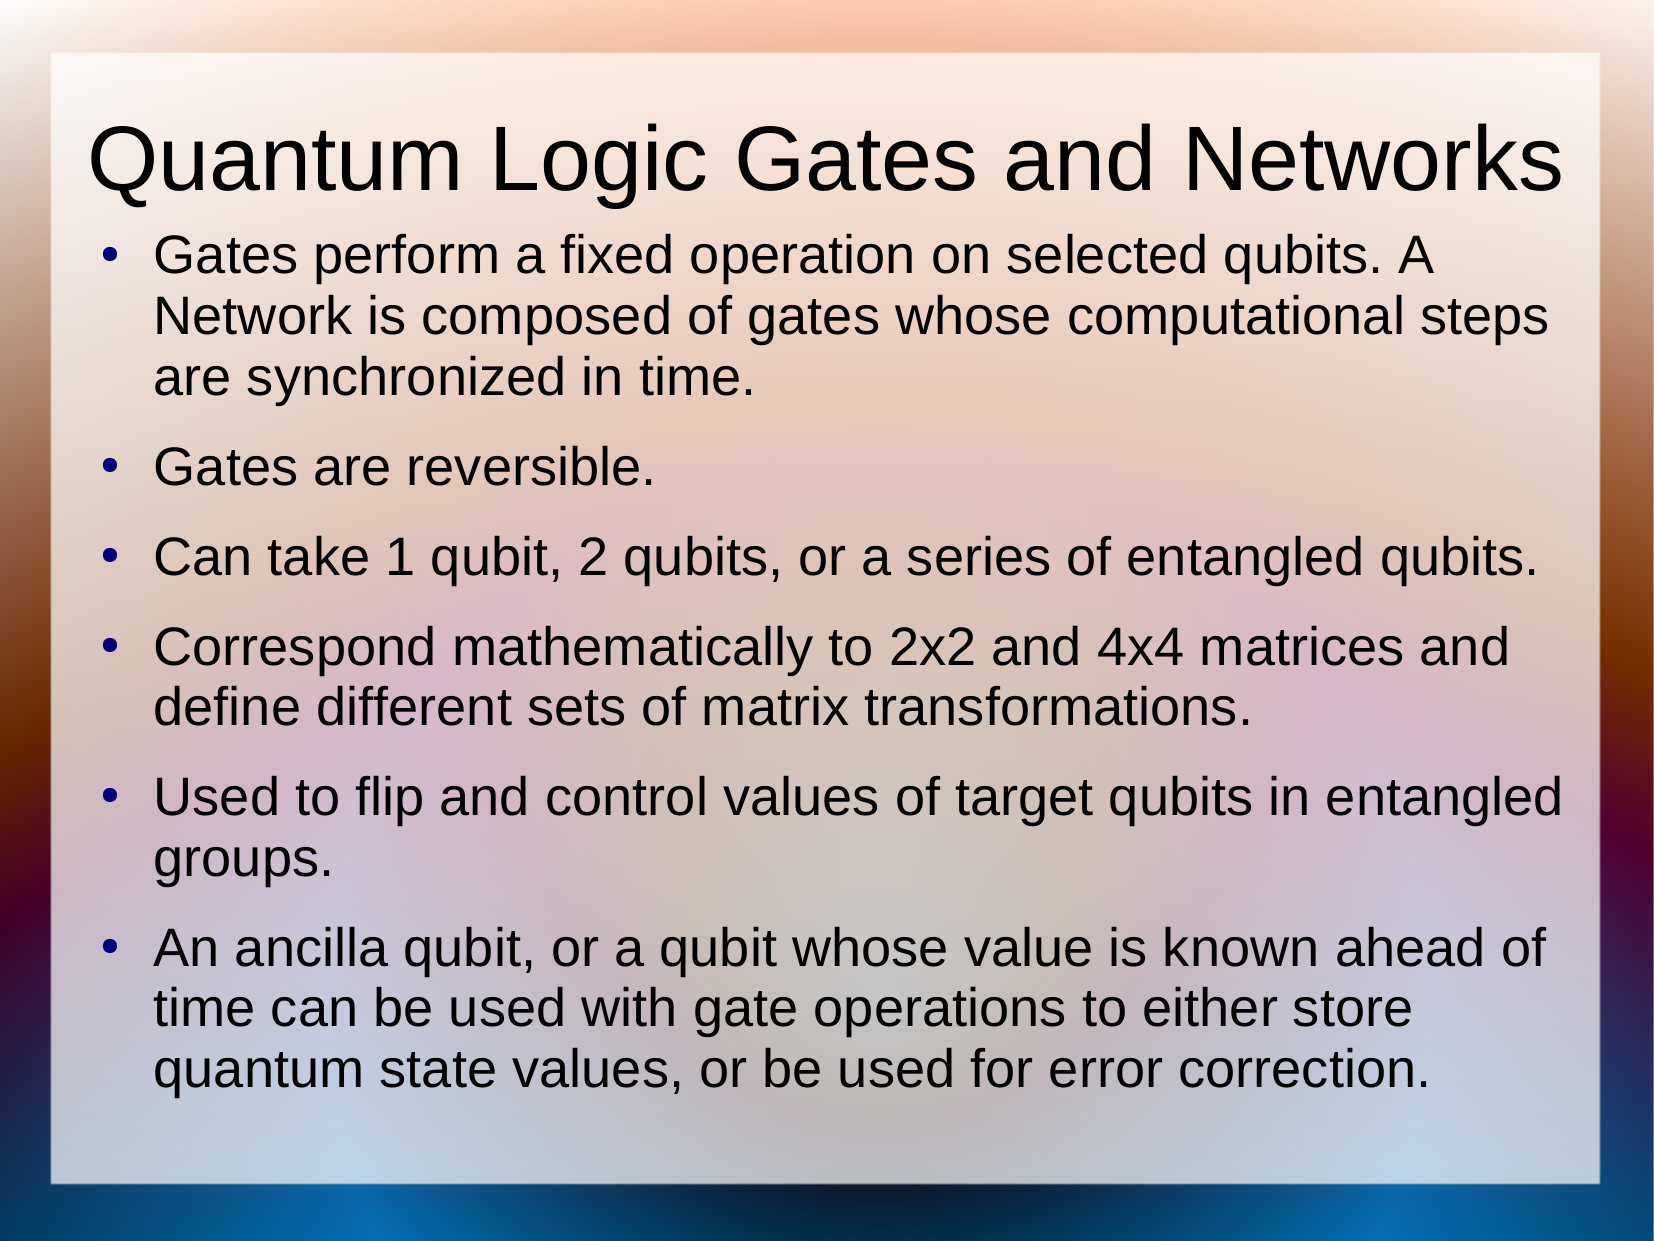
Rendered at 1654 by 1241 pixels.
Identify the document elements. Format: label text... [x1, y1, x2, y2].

list Gates perform a fixed operation on selected qubits. A Network is composed of gates whose computational steps are synchronized in time. Gates are reversible. Can take 1 qubit, 2 qubits, or a series of entangled qubits. Correspond mathematically to 2x2 and 4x4 matrices and define different sets of matrix transformations. Used to flip and control values of target qubits in entangled groups. An ancilla qubit, or a qubit whose value is known ahead of time can be used with gate operations to either store quantum state values, or be used for error correction. [82, 225, 1571, 1241]
title Quantum Logic Gates and Networks [82, 55, 1571, 225]
picture [0, 0, 1654, 1241]
